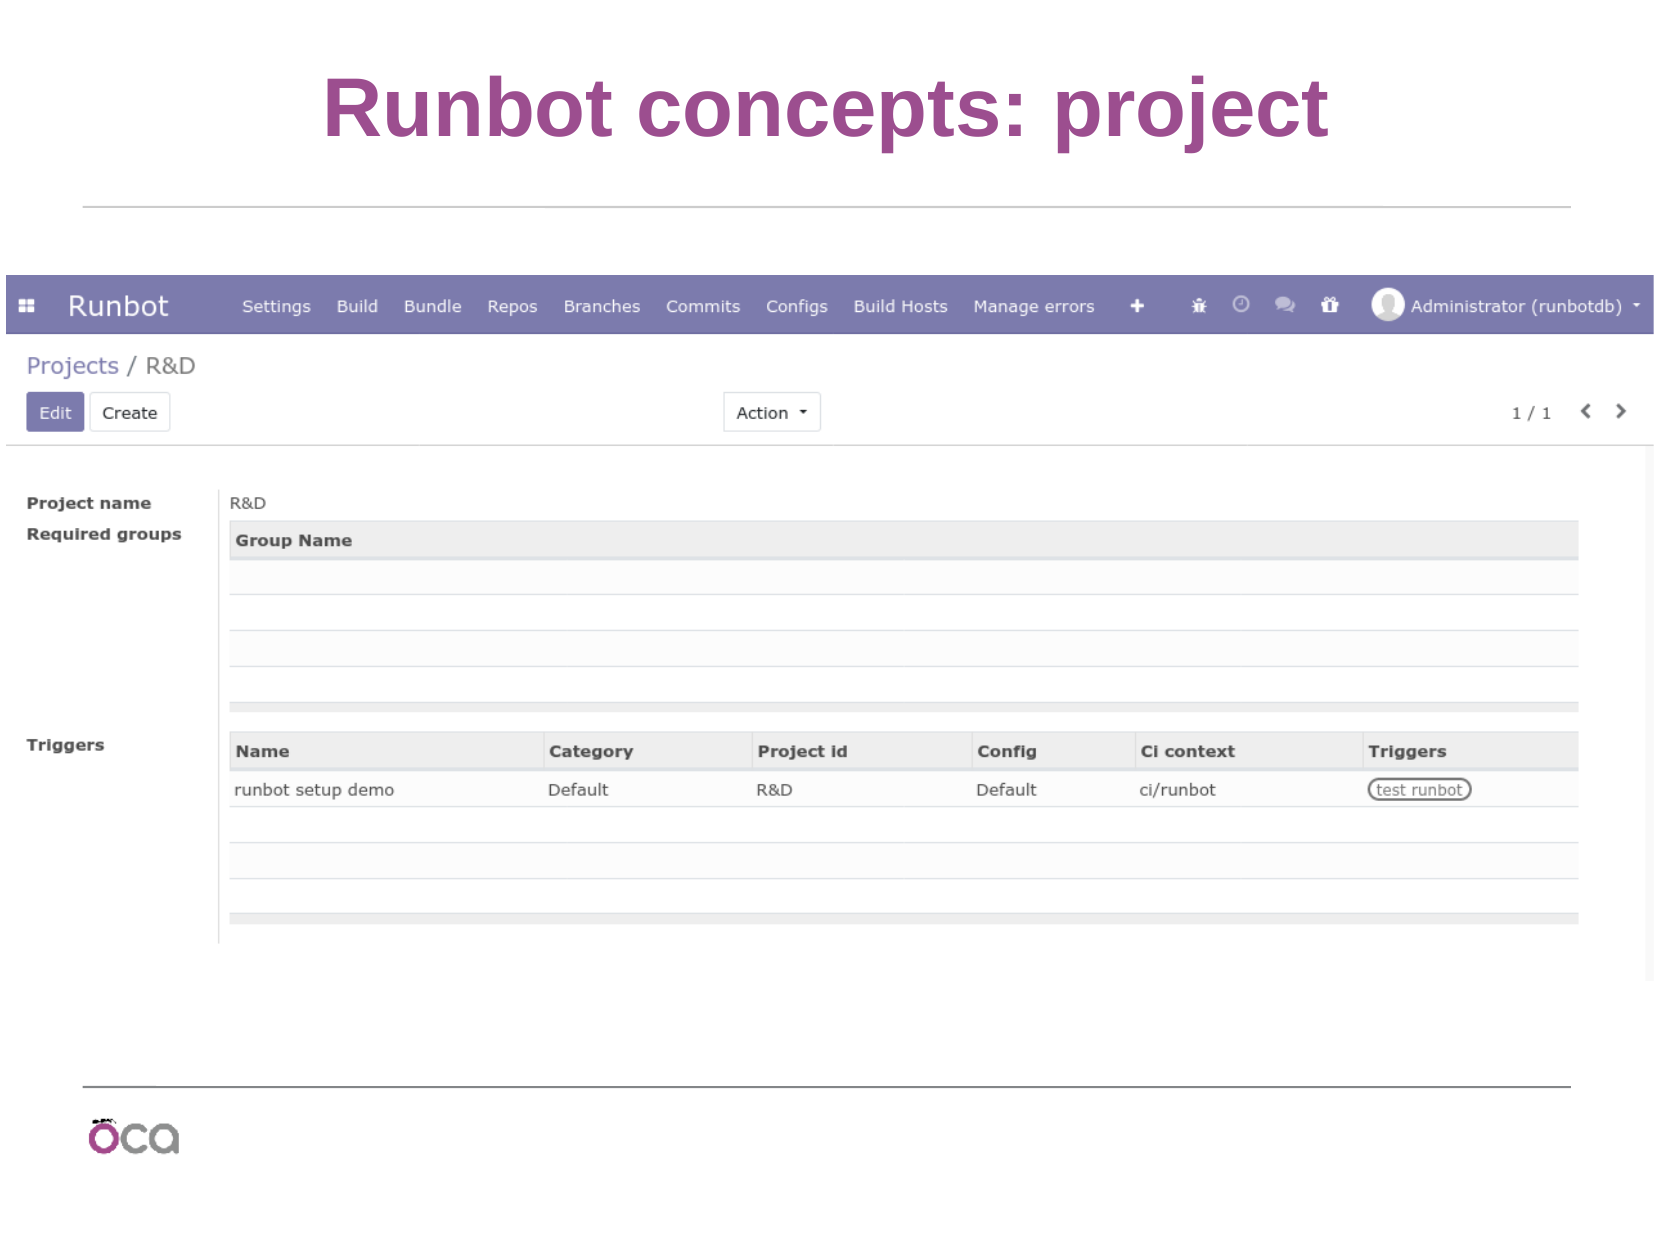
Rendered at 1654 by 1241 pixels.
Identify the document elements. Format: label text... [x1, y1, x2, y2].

picture [6, 275, 1654, 981]
title Runbot concepts: project [82, 0, 1571, 208]
picture [82, 1089, 186, 1191]
